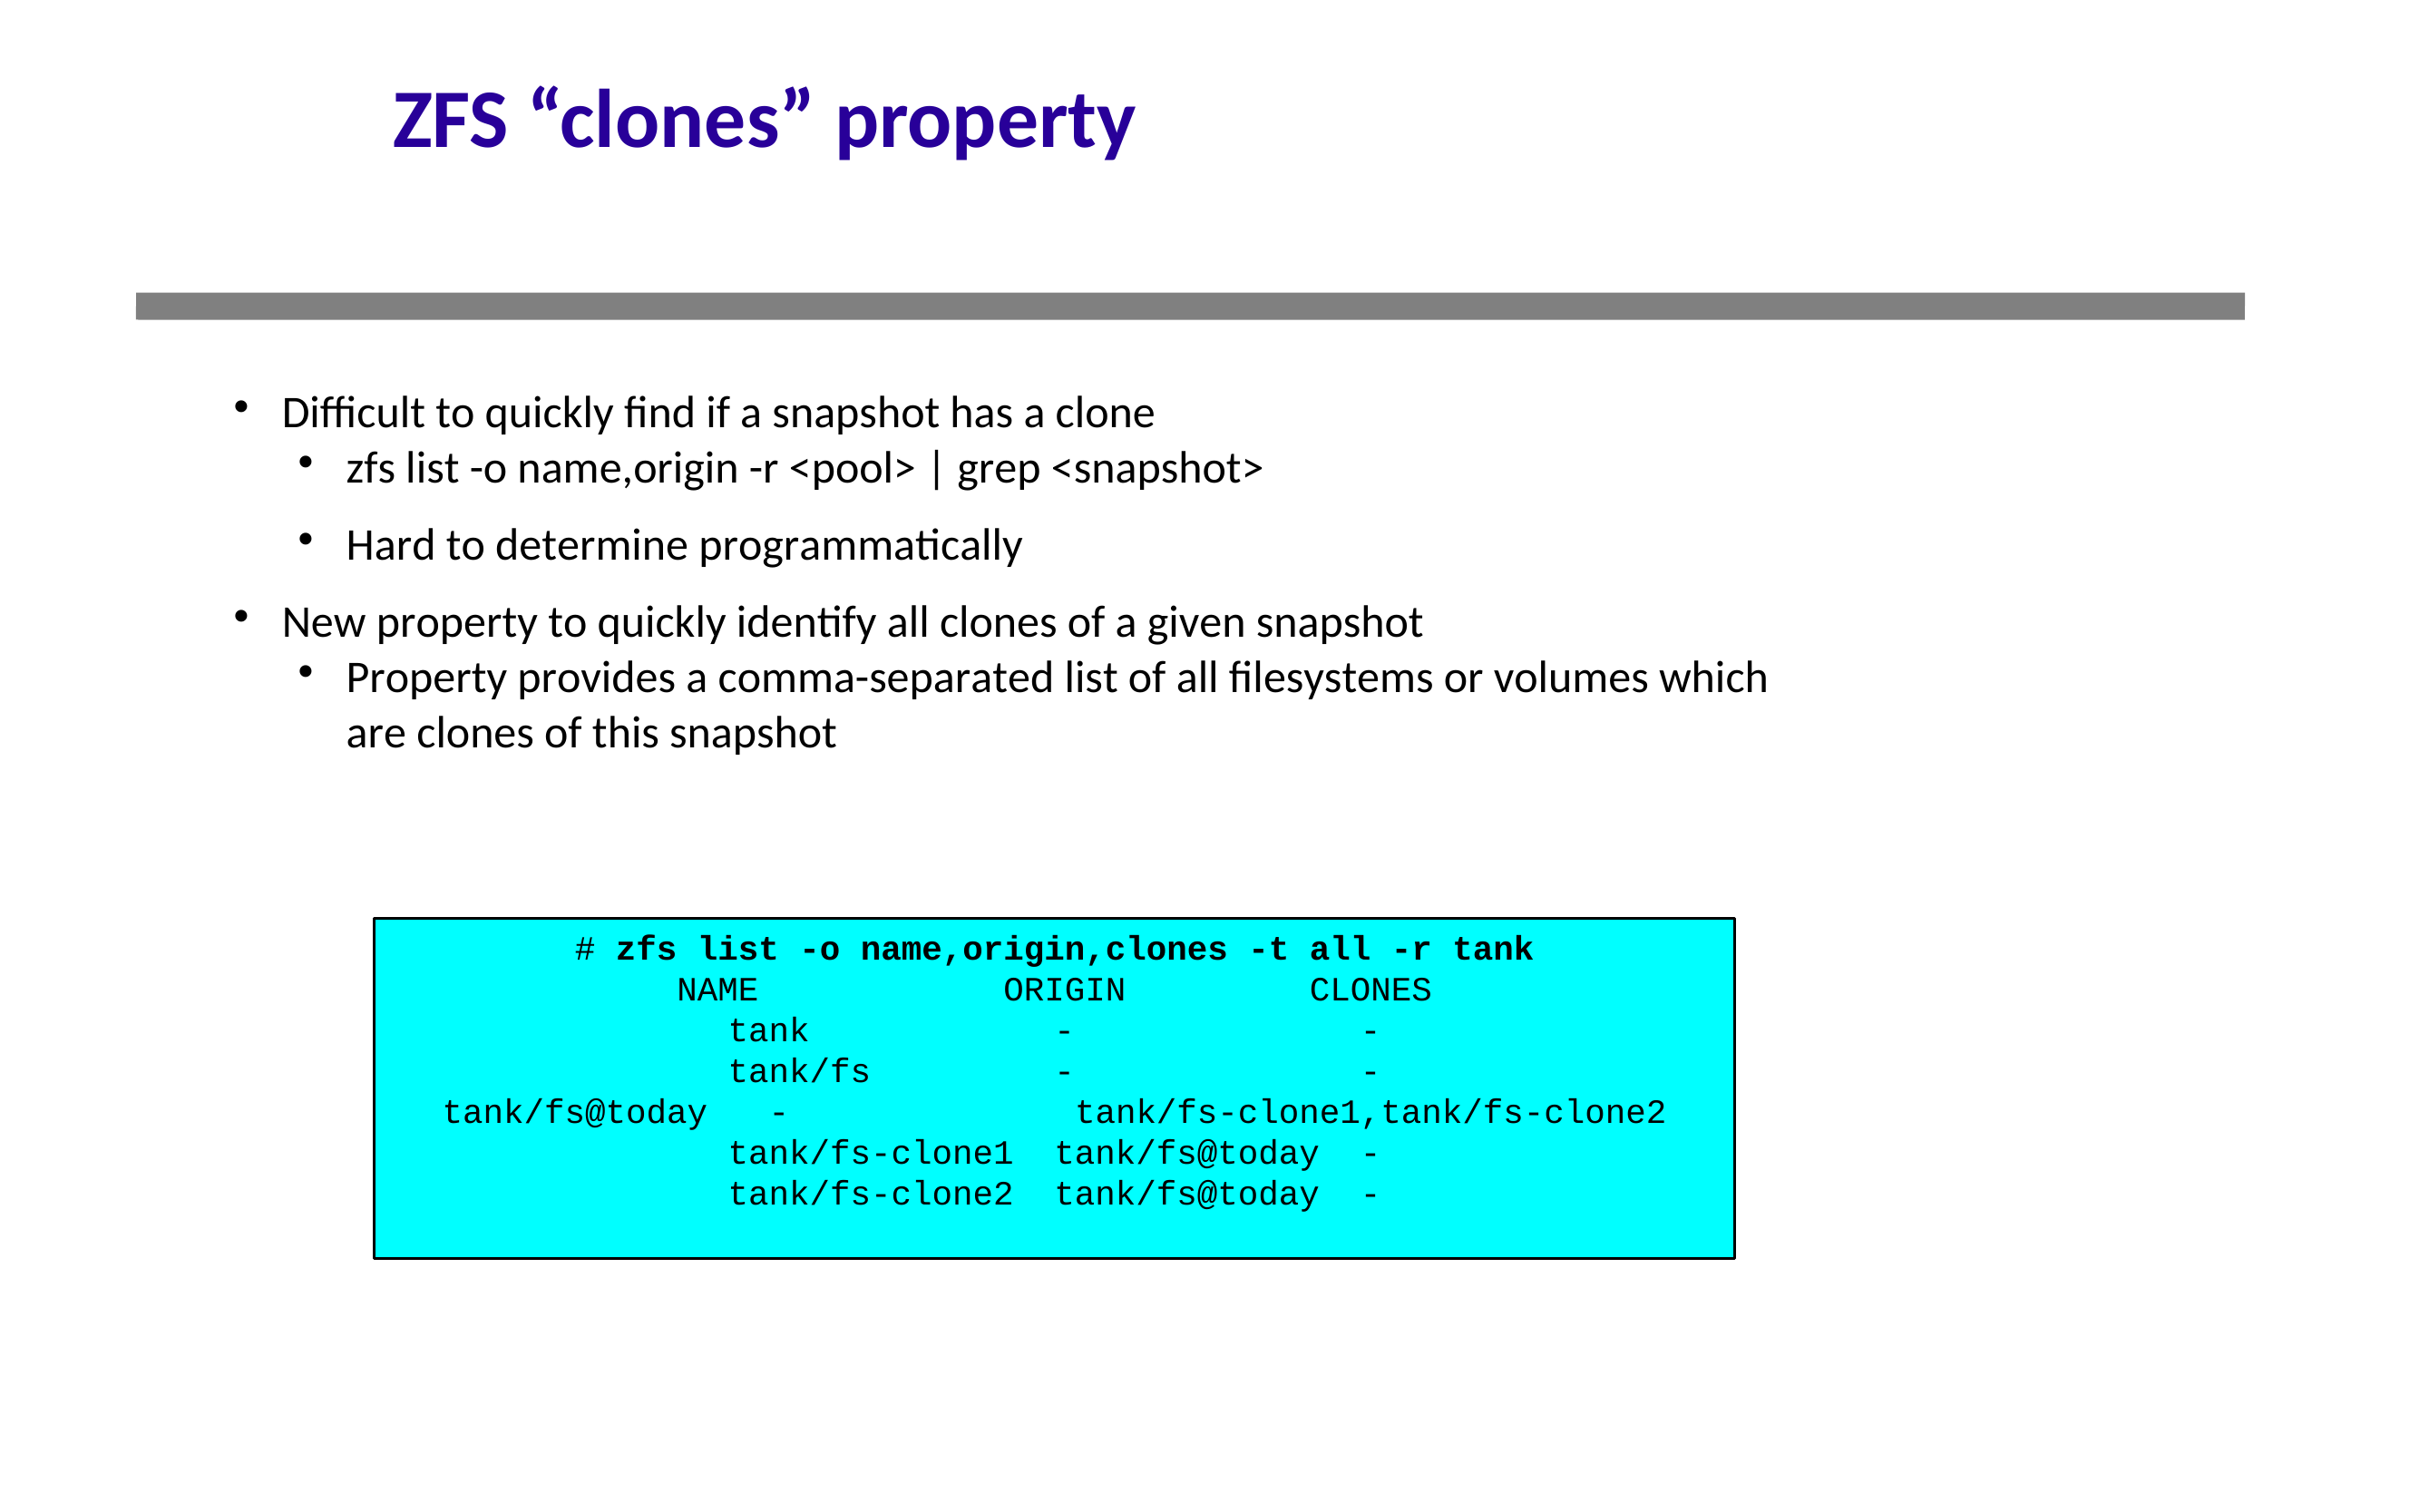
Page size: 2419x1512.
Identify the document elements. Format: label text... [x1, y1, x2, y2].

title ZFS “clones” property [238, 41, 1292, 211]
text_box # zfs list -o name,origin,clones -t all -r tank NAME ORIGIN CLONES tank - - tank/fs - - tank/fs@today - tank/fs-clone1,tank/fs-clone2 tank/fs-clone1 tank/fs@today - tank/fs-clone2 tank/fs@today - [374, 918, 1735, 1259]
text_box Difficult to quickly find if a snapshot has a clone zfs list -o name,origin -r <pool> | grep <snapshot> Hard to determine programmatically New property to quickly identify all clones of a given snapshot Property provides a comma-separated list of all filesystems or volumes which are clones of this snapshot [204, 374, 1838, 912]
